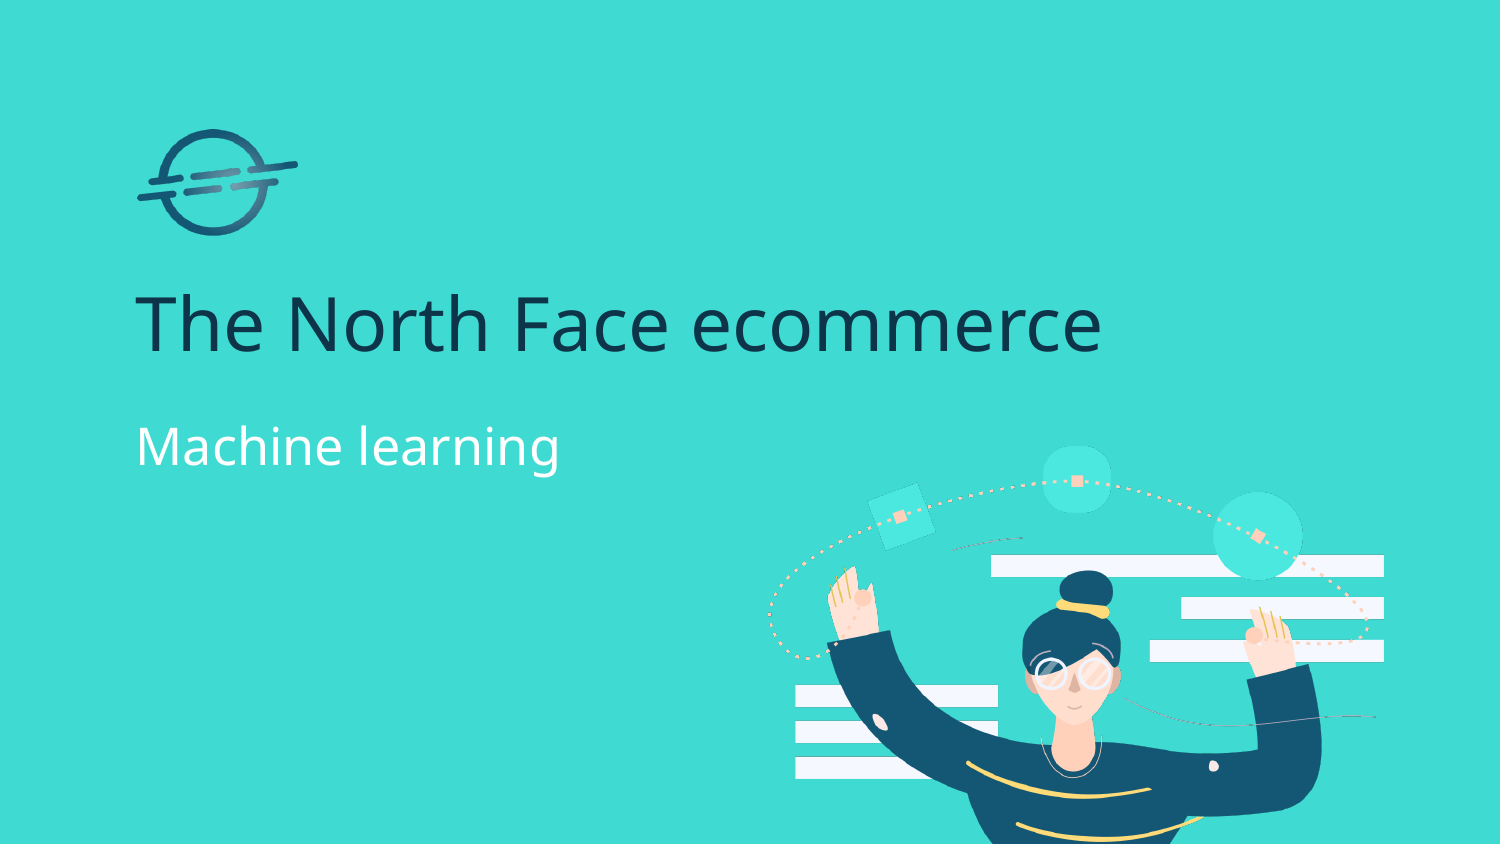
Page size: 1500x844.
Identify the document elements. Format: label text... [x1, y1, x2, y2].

picture [137, 129, 298, 236]
title Machine learning [120, 403, 993, 491]
picture [768, 425, 1395, 844]
title The North Face ecommerce [120, 280, 1469, 382]
